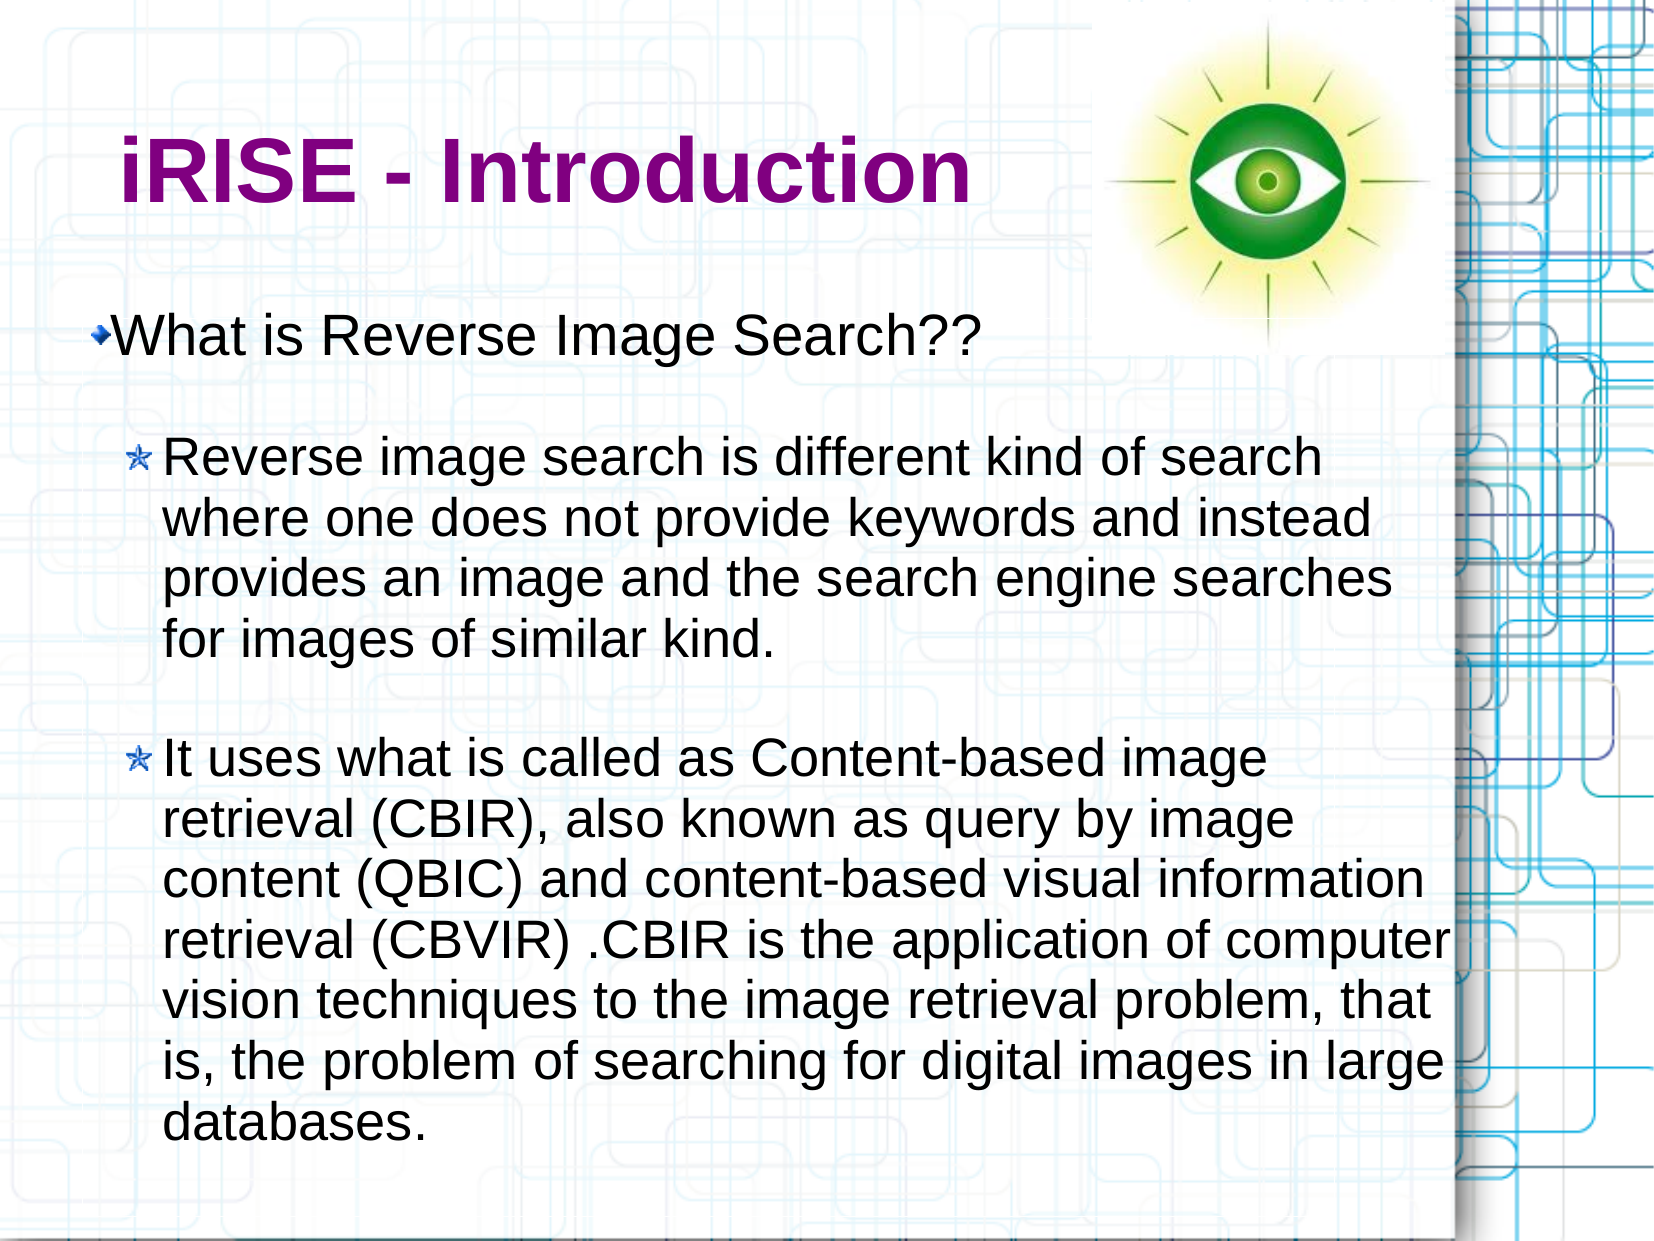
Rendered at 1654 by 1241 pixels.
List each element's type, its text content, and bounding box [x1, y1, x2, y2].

text_box What is Reverse Image Search?? Reverse image search is different kind of search where one does not provide keywords and instead provides an image and the search engine searches for images of similar kind. It uses what is called as Content-based image retrieval (CBIR), also known as query by image content (QBIC) and content-based visual information retrieval (CBVIR) .CBIR is the application of computer vision techniques to the image retrieval problem, that is, the problem of searching for digital images in large databases. [76, 295, 1483, 1241]
title iRISE - Introduction [59, 67, 1092, 275]
picture [0, 0, 1654, 1241]
